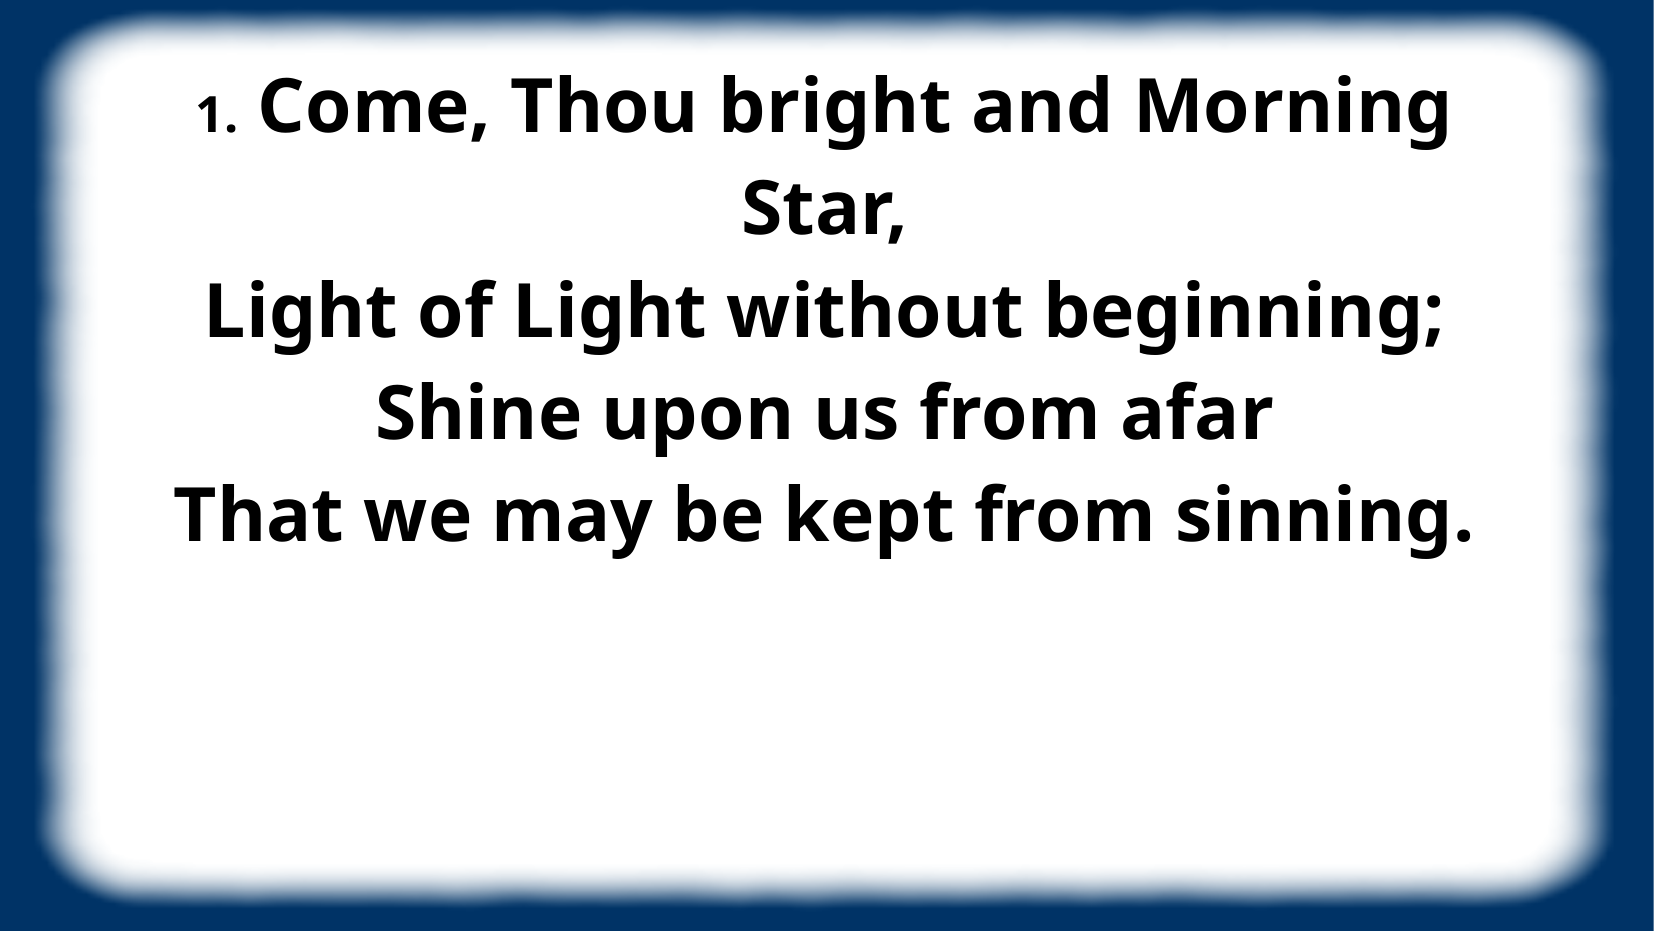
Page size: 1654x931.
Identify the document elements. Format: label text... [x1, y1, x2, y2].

picture [0, 0, 1654, 931]
text_box 1. Come, Thou bright and Morning Star, Light of Light without beginning; Shine upon us from afar That we may be kept from sinning. [105, 45, 1546, 460]
